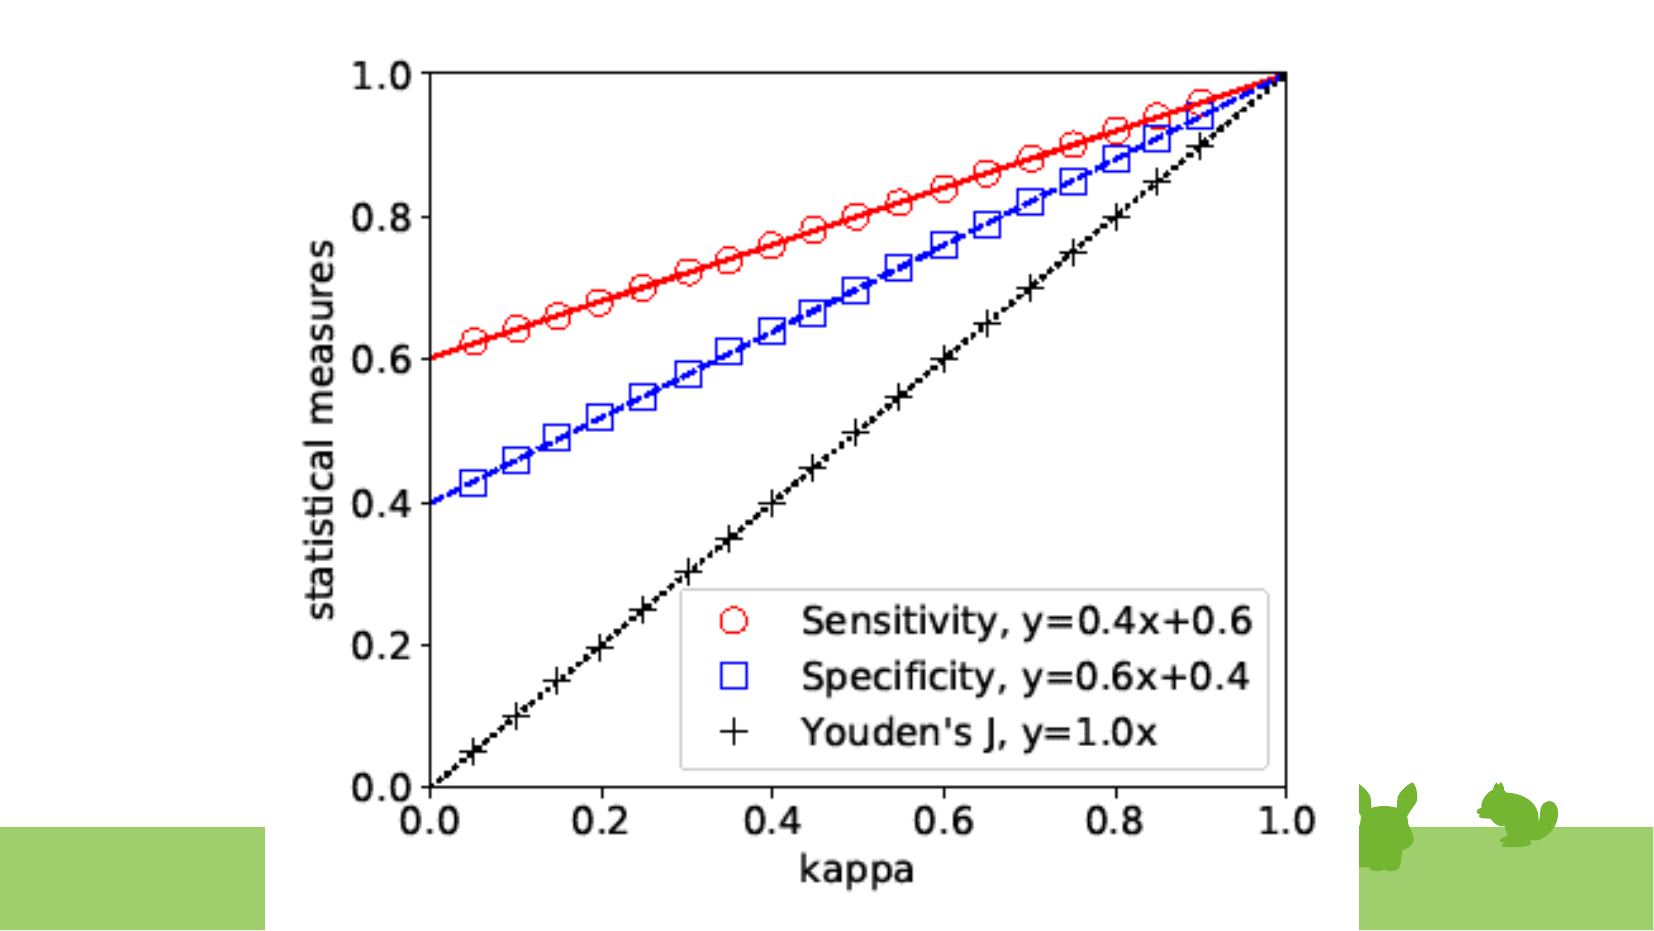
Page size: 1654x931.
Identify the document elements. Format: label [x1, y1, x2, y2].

picture [265, 19, 1359, 931]
